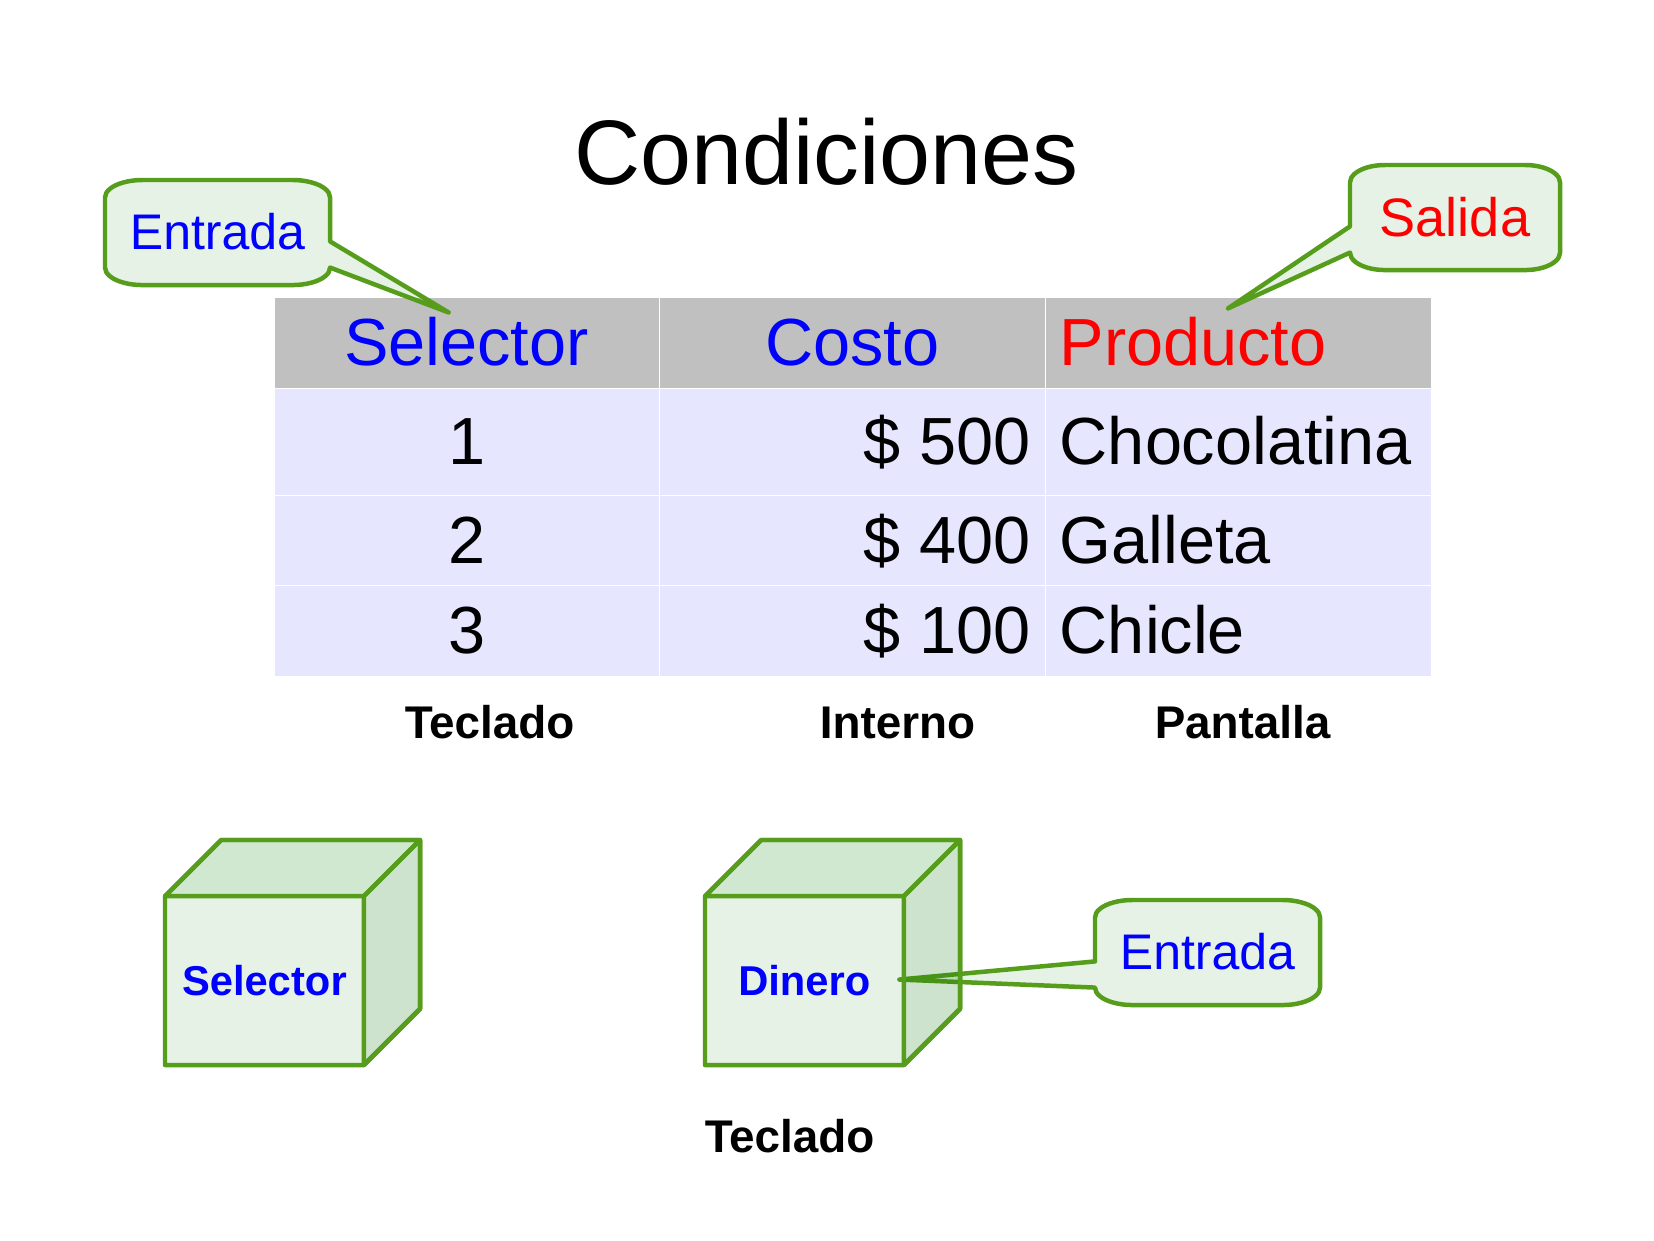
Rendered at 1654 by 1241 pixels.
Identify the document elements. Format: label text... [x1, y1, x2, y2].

table_cell $ 500 [660, 389, 1045, 495]
text_box Teclado [690, 1103, 890, 1171]
text_box Teclado: 1, 2, 3. [705, 840, 959, 897]
text_box Dinero [705, 897, 903, 1066]
text_box Teclado [390, 690, 590, 757]
table_cell $ 100 [660, 586, 1045, 676]
text_box Interno [805, 690, 991, 757]
table_cell $ 400 [660, 496, 1045, 585]
text_box Entrada [961, 900, 1321, 1006]
table_cell 3 [275, 586, 659, 676]
table_cell Galleta [1046, 496, 1431, 585]
text_box Entrada [105, 180, 449, 313]
table_header Selector [275, 298, 659, 388]
table_cell 1 [275, 389, 659, 495]
title Condiciones [82, 49, 1571, 257]
text_box Selector [165, 897, 363, 1066]
text_box Salida [1227, 165, 1561, 309]
table_header Producto [1046, 298, 1431, 388]
text_box Producto [165, 840, 419, 897]
table_header Costo [660, 298, 1045, 388]
table_cell Chocolatina [1046, 389, 1431, 495]
table_cell Chicle [1046, 586, 1431, 676]
table_cell 2 [275, 496, 659, 585]
text_box Pantalla [1140, 690, 1346, 757]
